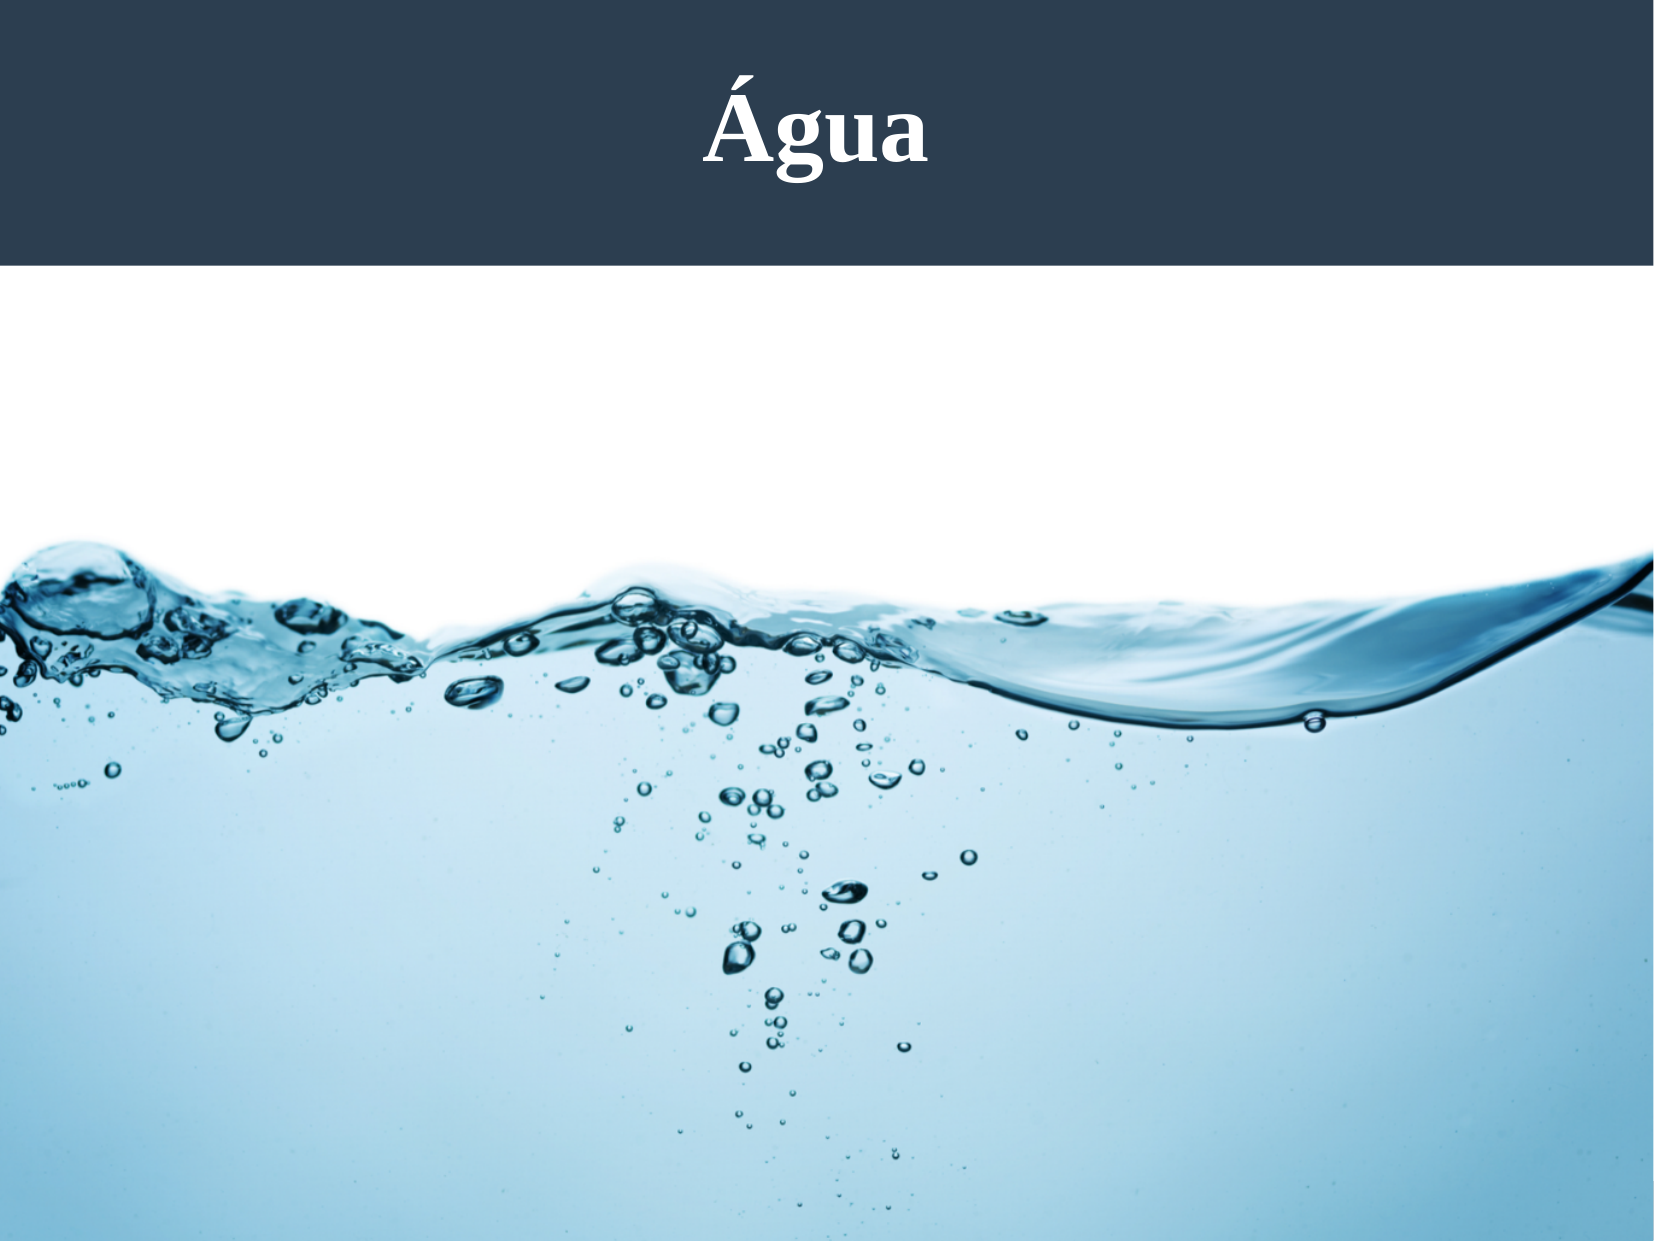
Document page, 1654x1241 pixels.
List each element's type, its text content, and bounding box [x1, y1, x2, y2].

picture [0, 381, 1654, 1241]
title Água [59, 0, 1595, 276]
